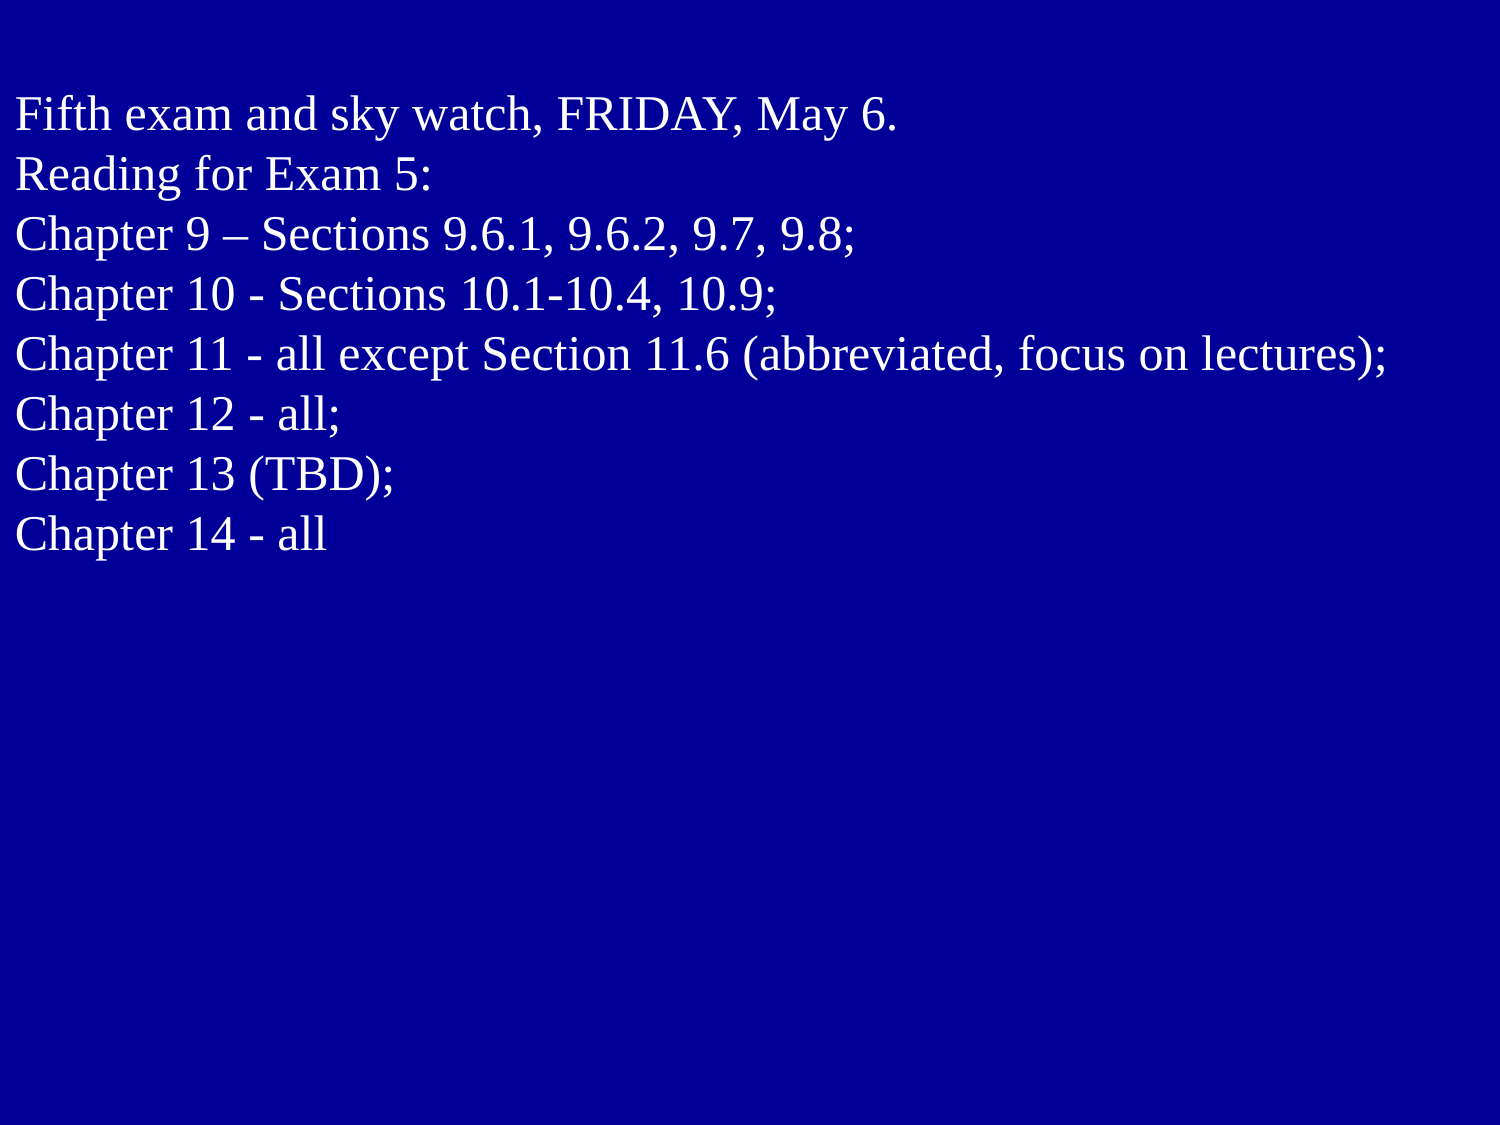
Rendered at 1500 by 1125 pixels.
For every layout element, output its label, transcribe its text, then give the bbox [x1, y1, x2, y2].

text_box Fifth exam and sky watch, FRIDAY, May 6. Reading for Exam 5: Chapter 9 – Sections 9.6.1, 9.6.2, 9.7, 9.8; Chapter 10 - Sections 10.1-10.4, 10.9; Chapter 11 - all except Section 11.6 (abbreviated, focus on lectures); Chapter 12 - all; Chapter 13 (TBD); Chapter 14 - all [0, 73, 1475, 828]
